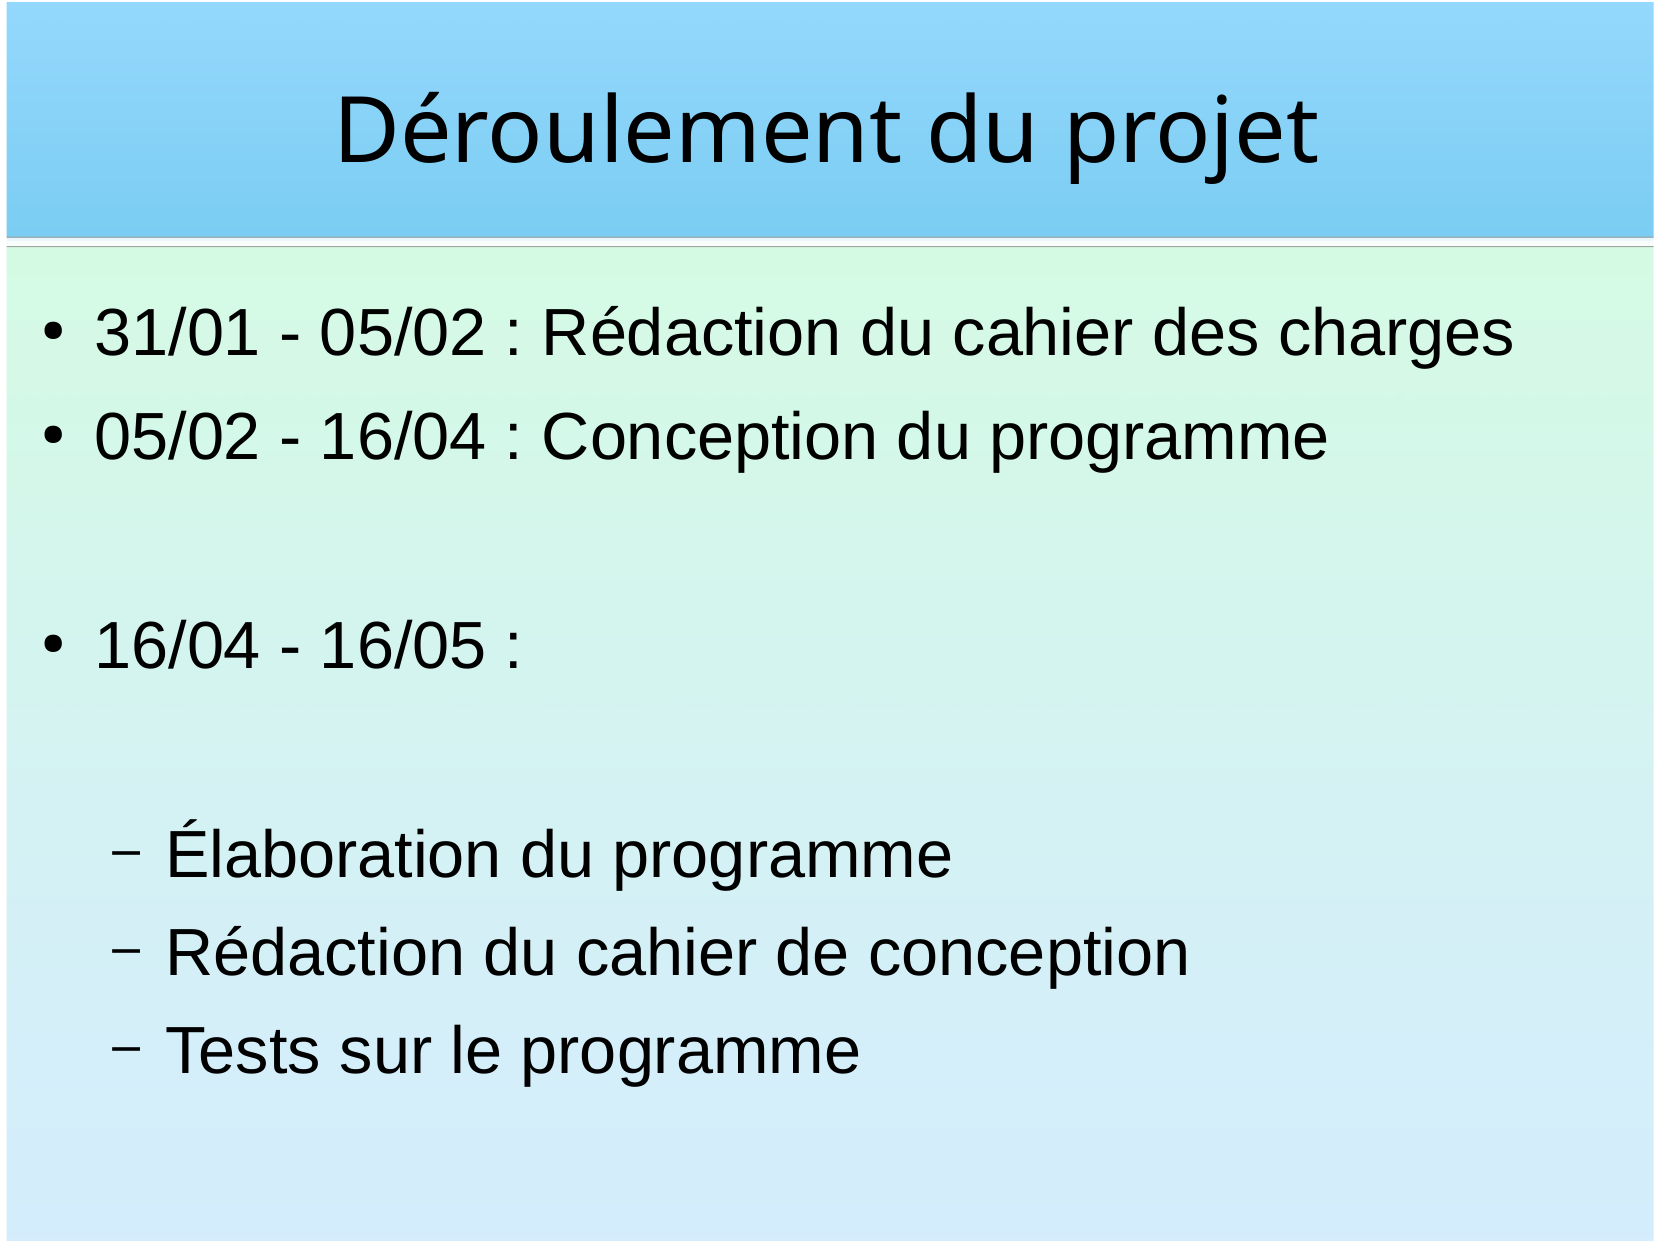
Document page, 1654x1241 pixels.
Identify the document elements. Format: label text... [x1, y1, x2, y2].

list 31/01 - 05/02 : Rédaction du cahier des charges 05/02 - 16/04 : Conception du programme 16/04 - 16/05 : Élaboration du programme Rédaction du cahier de conception Tests sur le programme [23, 295, 1619, 1015]
title Déroulement du projet [82, 23, 1571, 231]
picture [6, 2, 1654, 1241]
